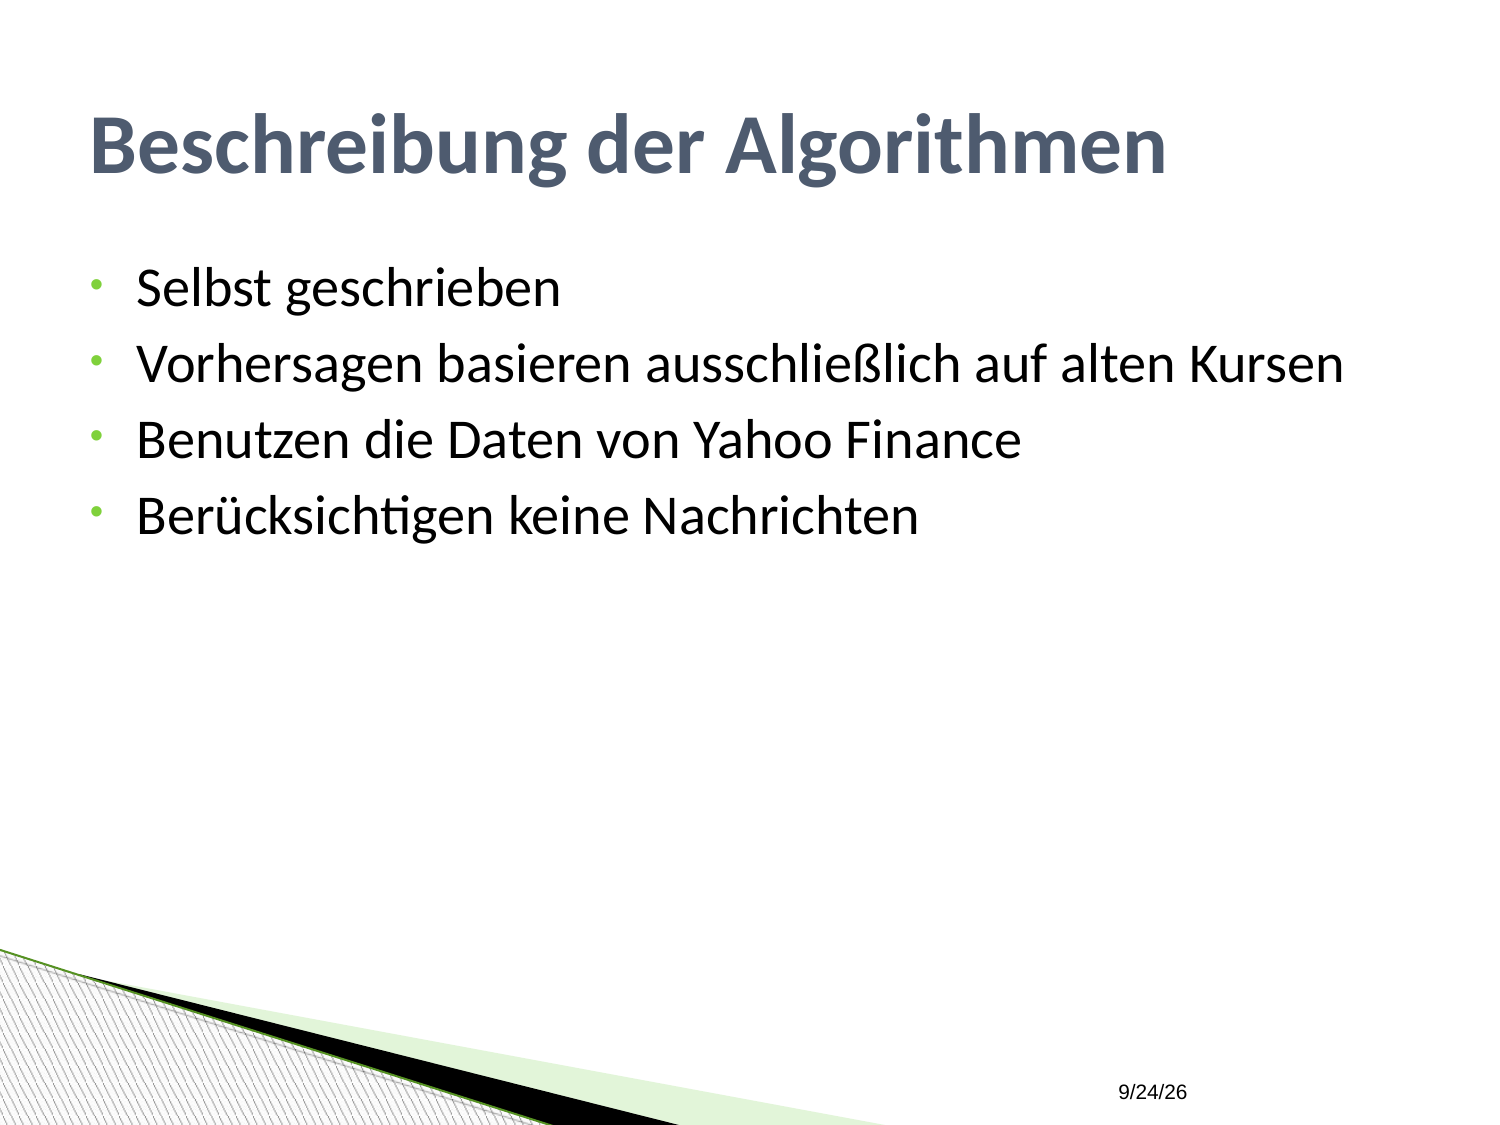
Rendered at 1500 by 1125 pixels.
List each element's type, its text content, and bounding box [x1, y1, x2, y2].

picture [0, 952, 543, 1125]
slide_number 6/10/15 [1103, 1051, 1419, 1112]
title Beschreibung der Algorithmen [75, 45, 1425, 233]
list Selbst geschrieben Vorhersagen basieren ausschließlich auf alten Kursen Benutzen die Daten von Yahoo Finance Berücksichtigen keine Nachrichten [75, 243, 1425, 986]
